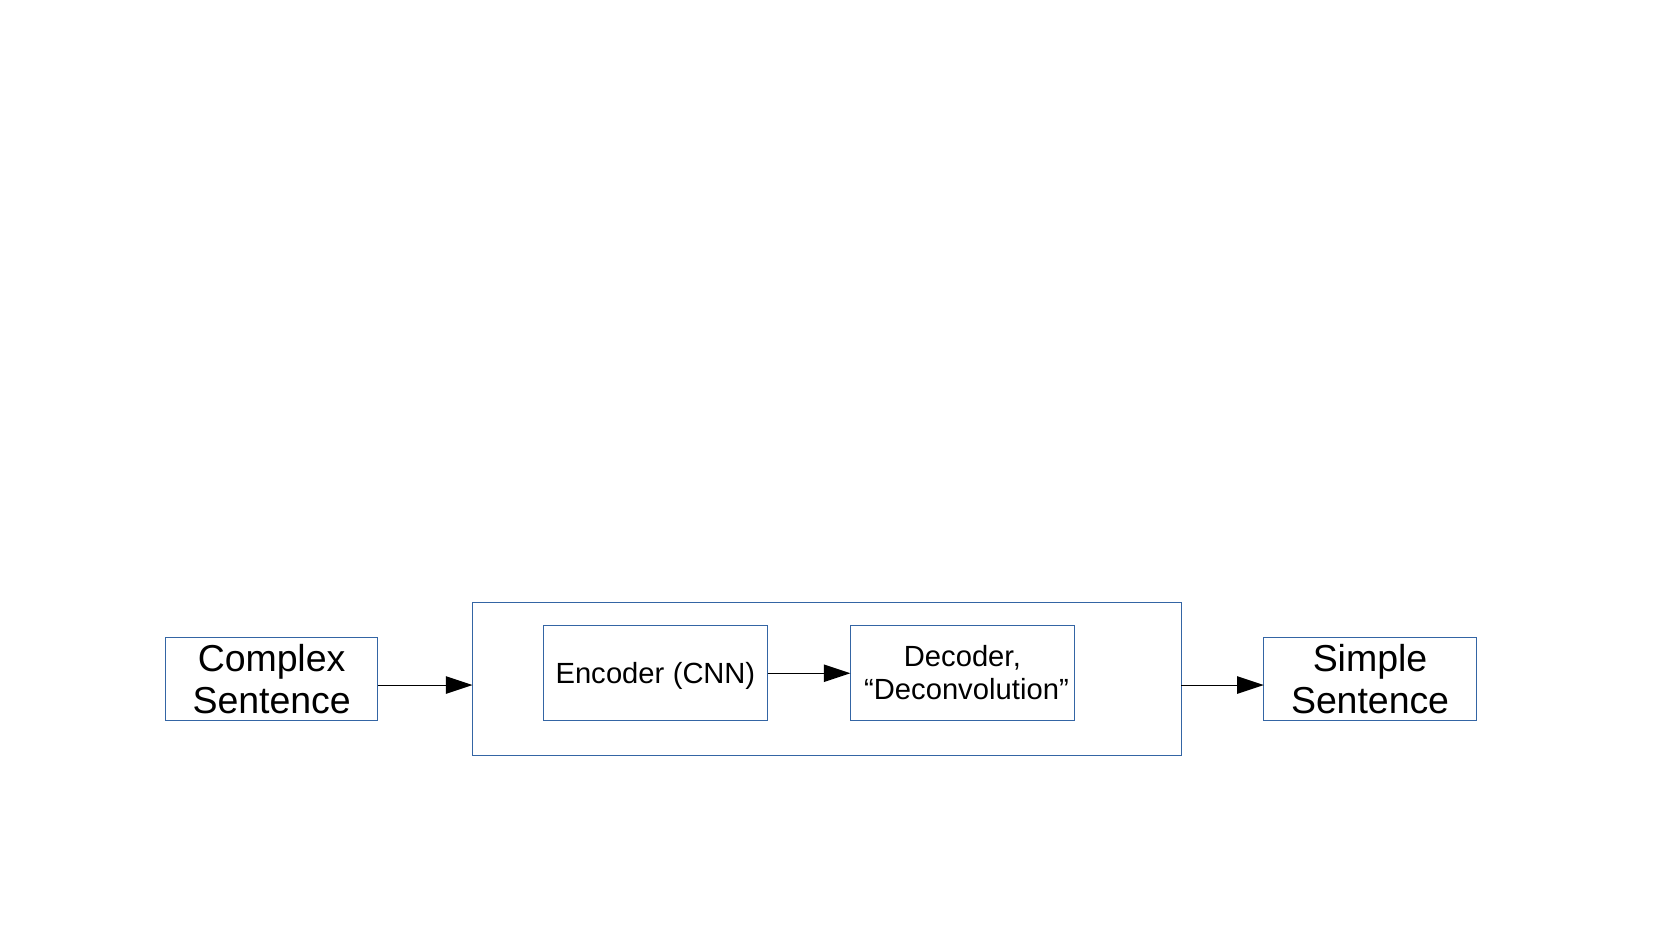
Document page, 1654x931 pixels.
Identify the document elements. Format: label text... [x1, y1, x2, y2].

text_box Simple Sentence [1263, 637, 1477, 721]
text_box Decoder, “Deconvolution” [850, 625, 1075, 721]
text_box Encoder (CNN) [543, 625, 768, 721]
text_box Complex Sentence [165, 637, 378, 721]
